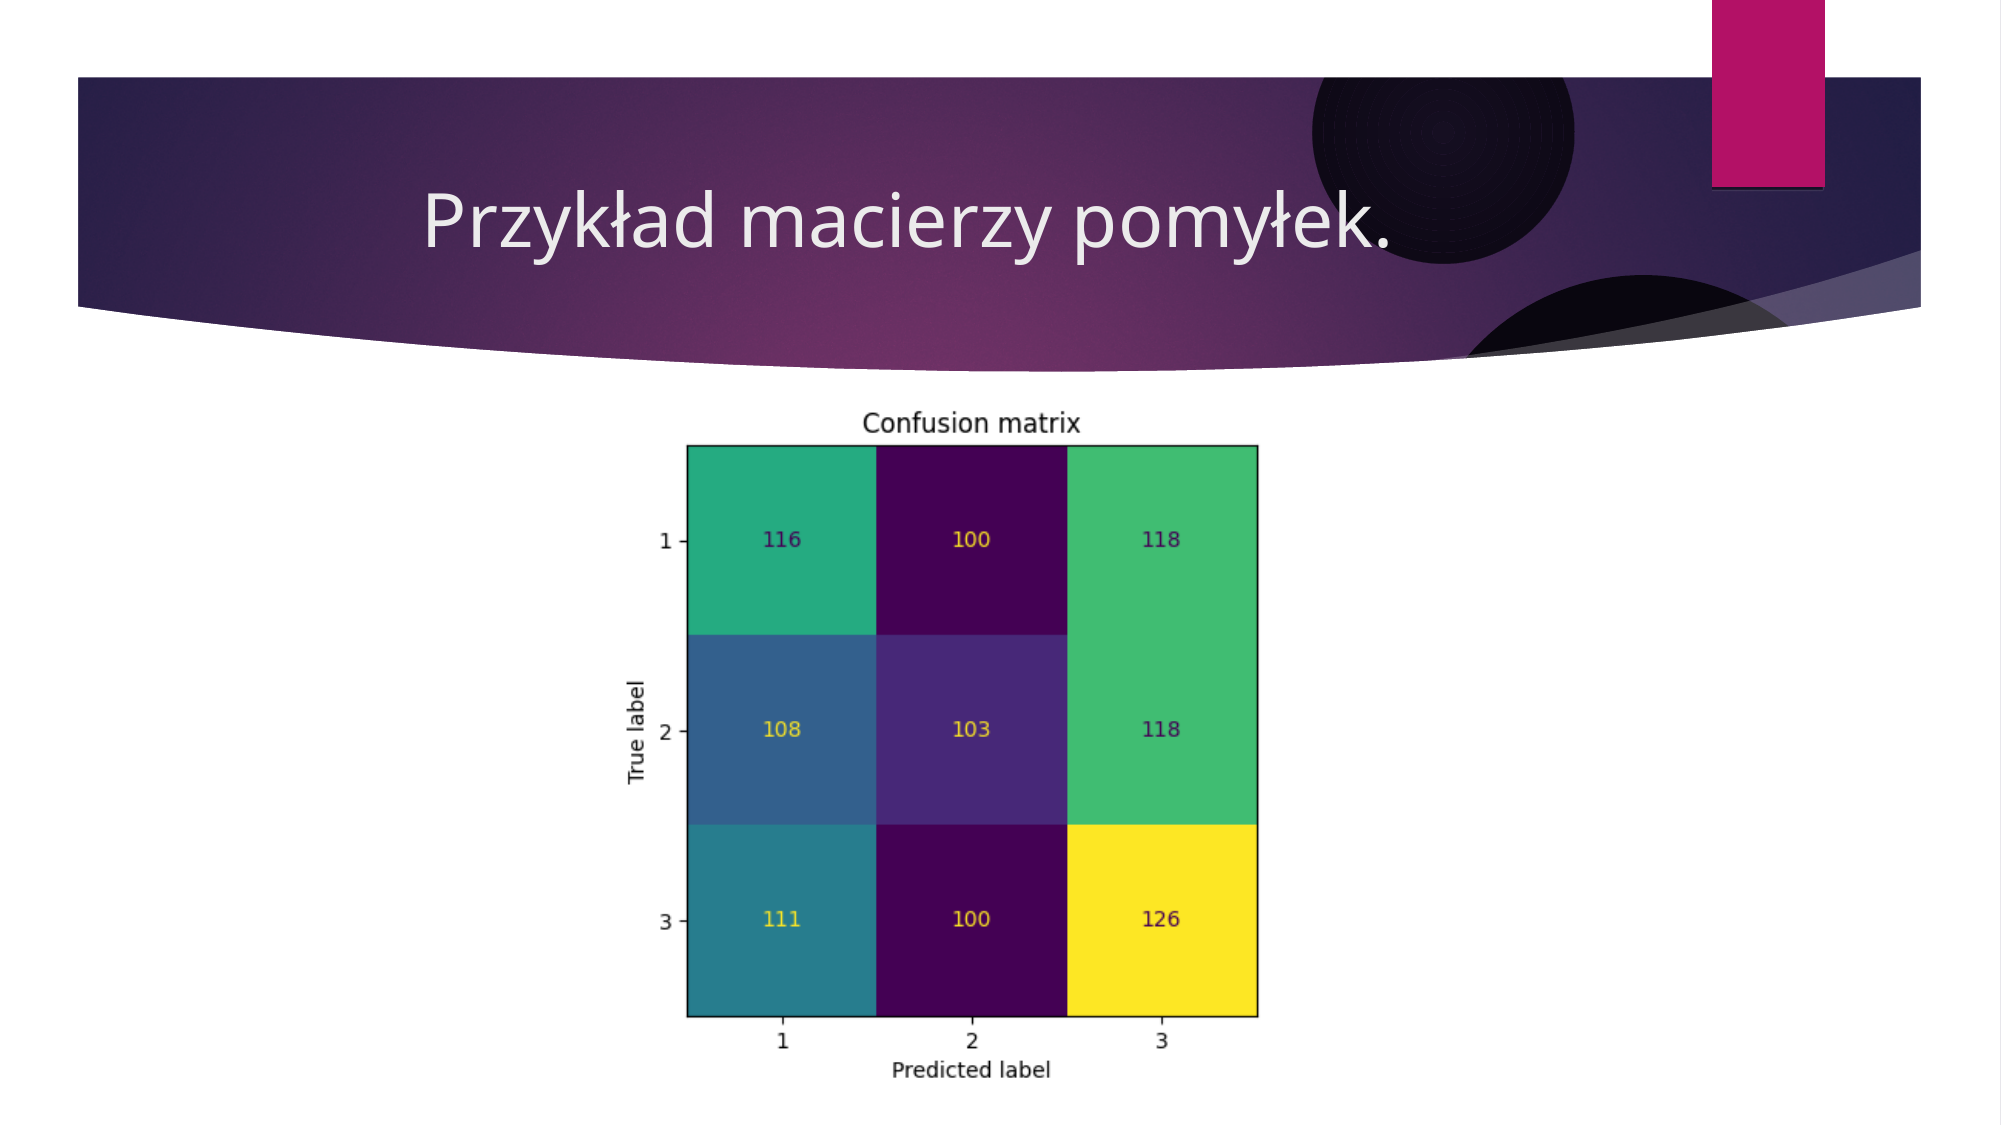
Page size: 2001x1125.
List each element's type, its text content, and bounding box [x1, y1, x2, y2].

picture [613, 396, 1271, 1098]
title Przykład macierzy pomyłek. [189, 159, 1627, 276]
